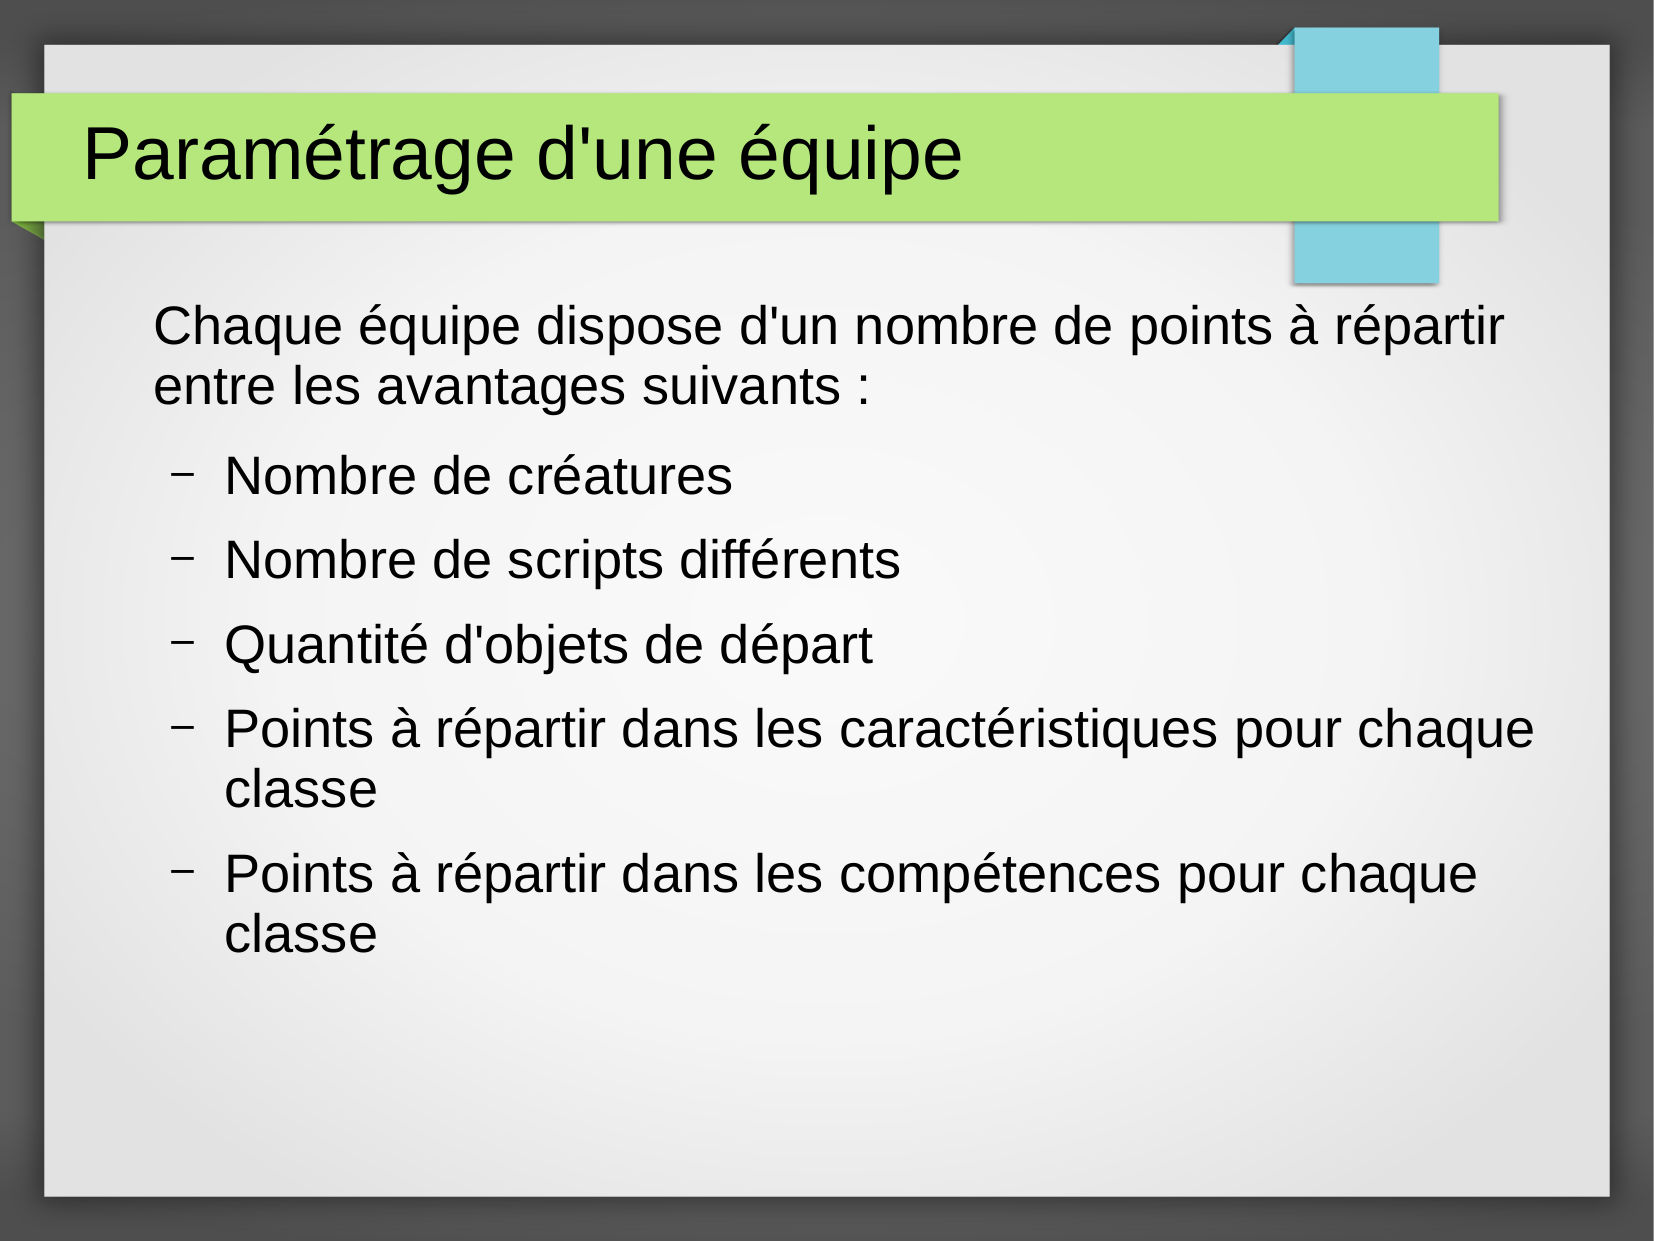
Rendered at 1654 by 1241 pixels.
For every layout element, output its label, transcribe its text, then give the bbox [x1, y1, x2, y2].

list Chaque équipe dispose d'un nombre de points à répartir entre les avantages suivants : Nombre de créatures Nombre de scripts différents Quantité d'objets de départ Points à répartir dans les caractéristiques pour chaque classe Points à répartir dans les compétences pour chaque classe [82, 295, 1571, 1015]
picture [0, 0, 1654, 1241]
title Paramétrage d'une équipe [82, 94, 1264, 213]
